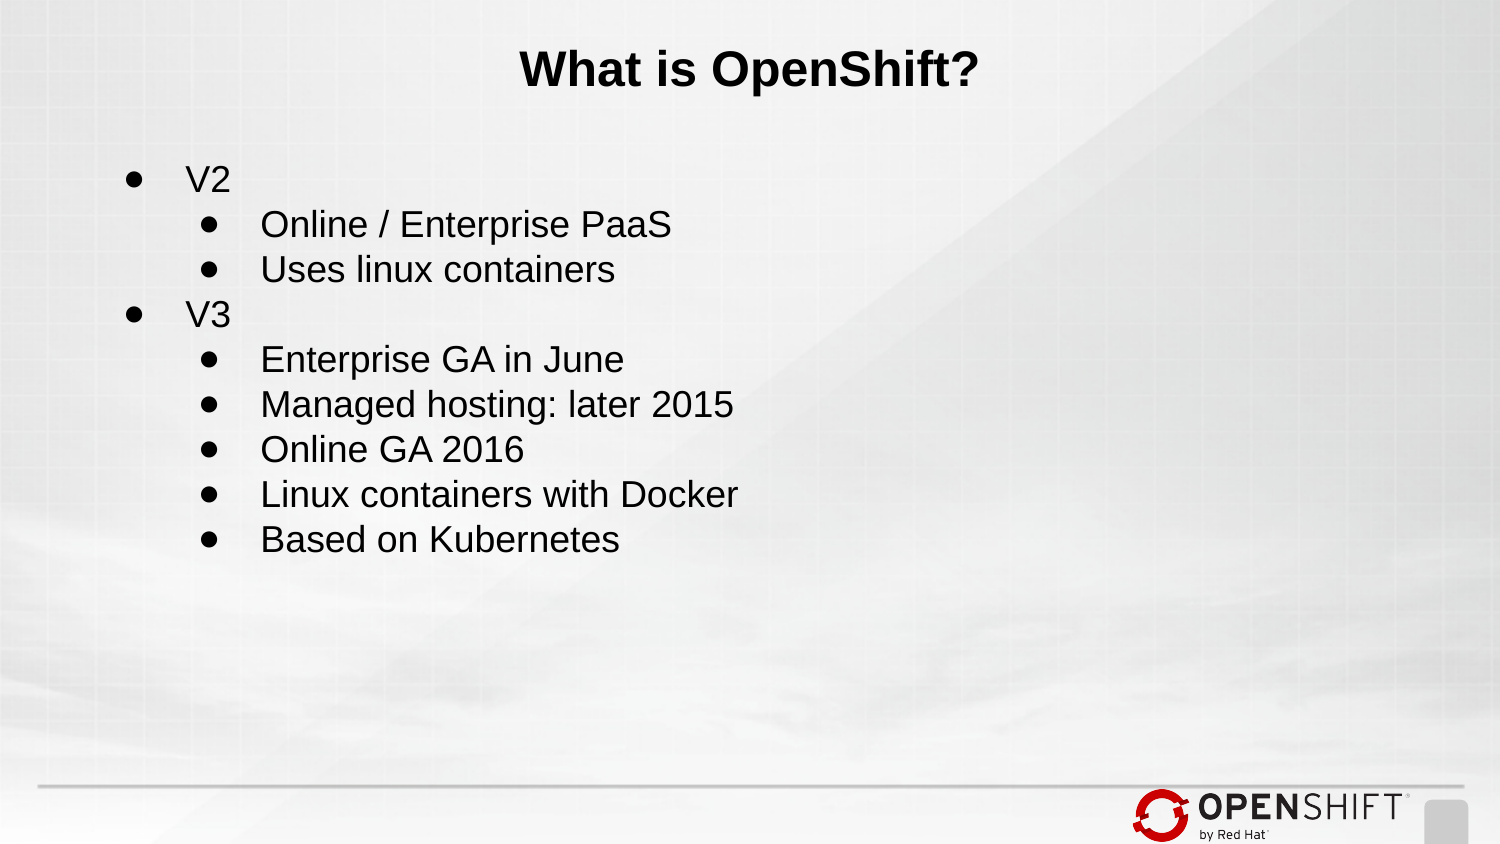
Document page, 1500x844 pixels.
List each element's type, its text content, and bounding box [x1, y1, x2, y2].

text_box V2 Online / Enterprise PaaS Uses linux containers V3 Enterprise GA in June Managed hosting: later 2015 Online GA 2016 Linux containers with Docker Based on Kubernetes [95, 139, 1320, 629]
picture [0, 0, 1500, 844]
title What is OpenShift? [248, 7, 1252, 127]
